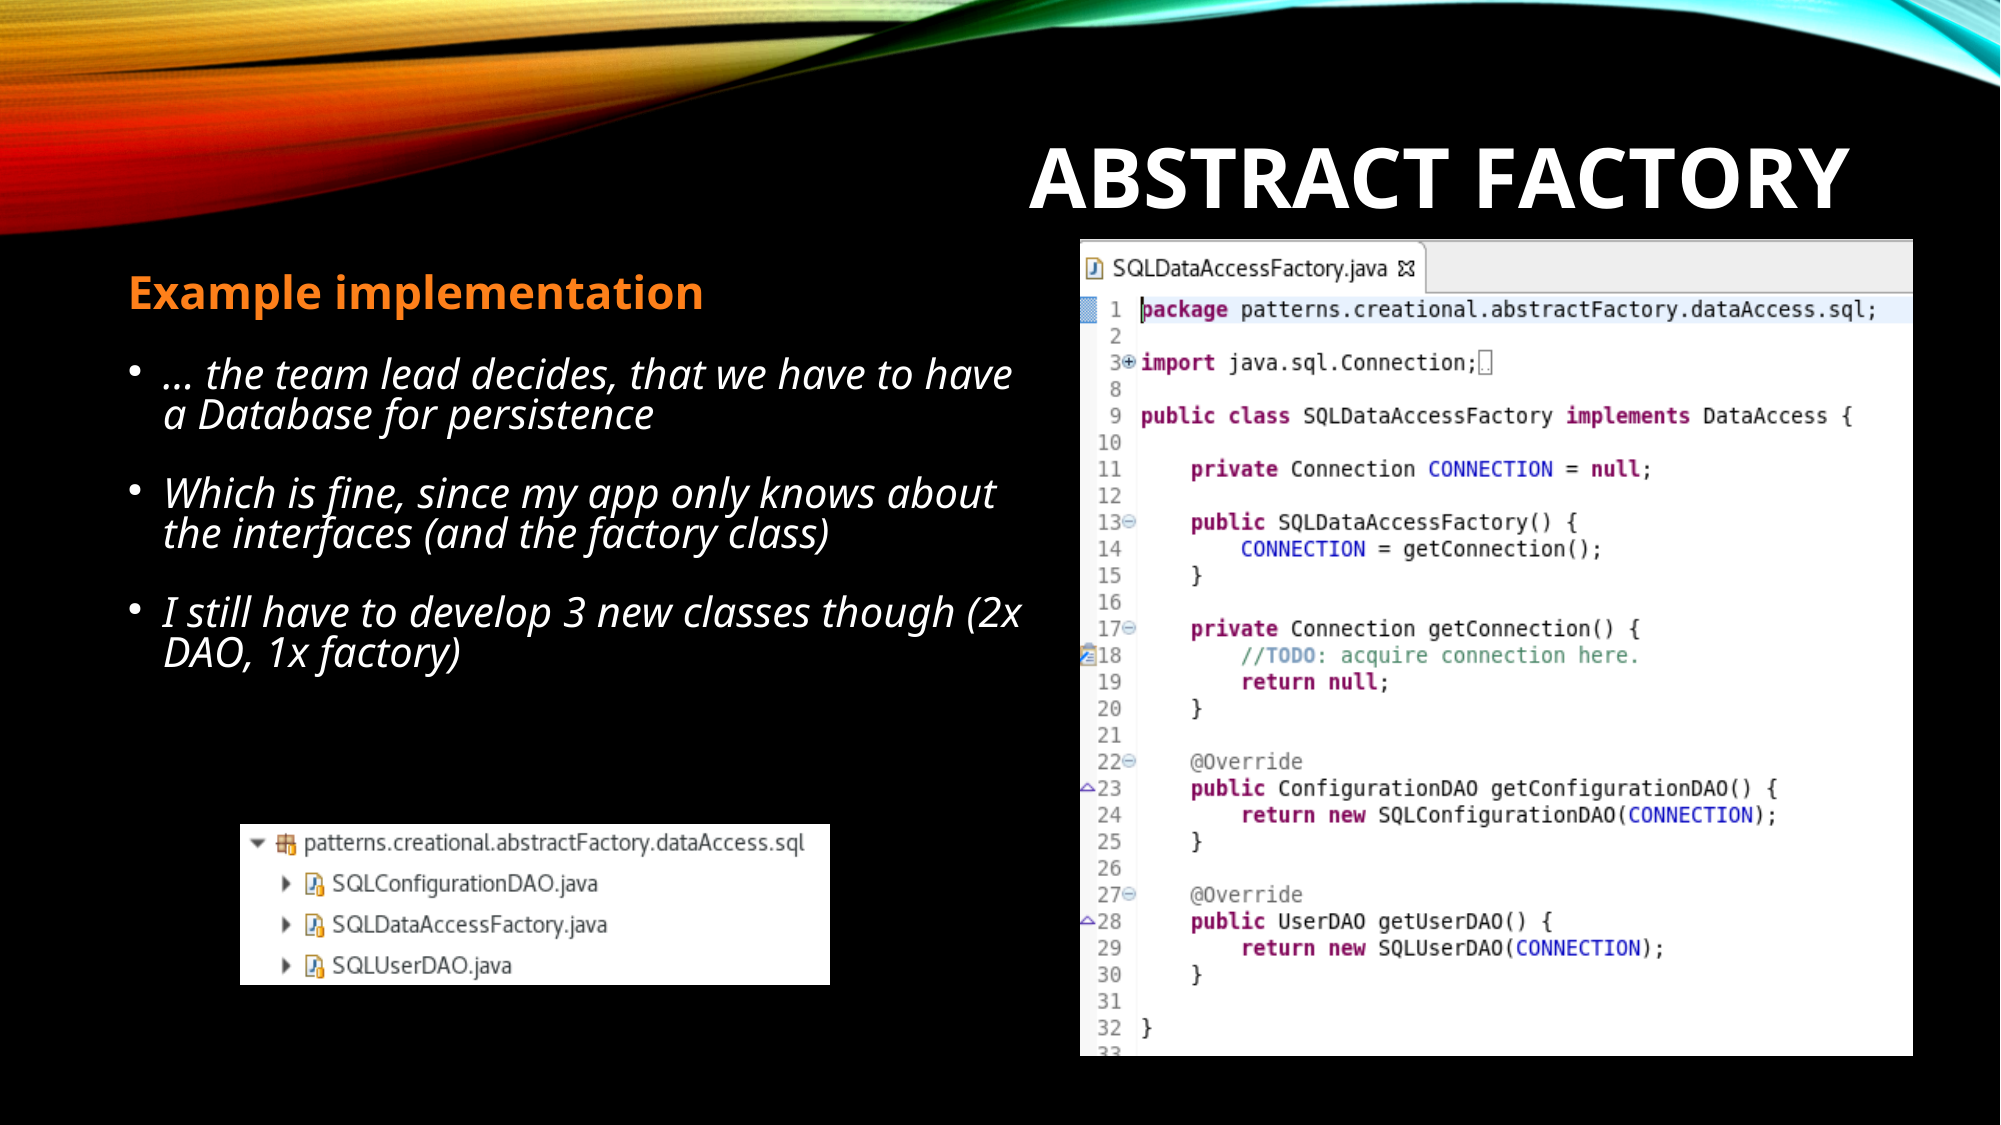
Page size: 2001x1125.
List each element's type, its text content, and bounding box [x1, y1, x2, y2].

list Example implementation … the team lead decides, that we have to have a Database for persistence Which is fine, since my app only knows about the interfaces (and the factory class) I still have to develop 3 new classes though (2x DAO, 1x factory) [112, 266, 1051, 1081]
picture [240, 824, 830, 985]
picture [0, 0, 2001, 237]
picture [1080, 239, 1913, 1056]
title ABSTRACT FACTORY [474, 125, 1888, 338]
